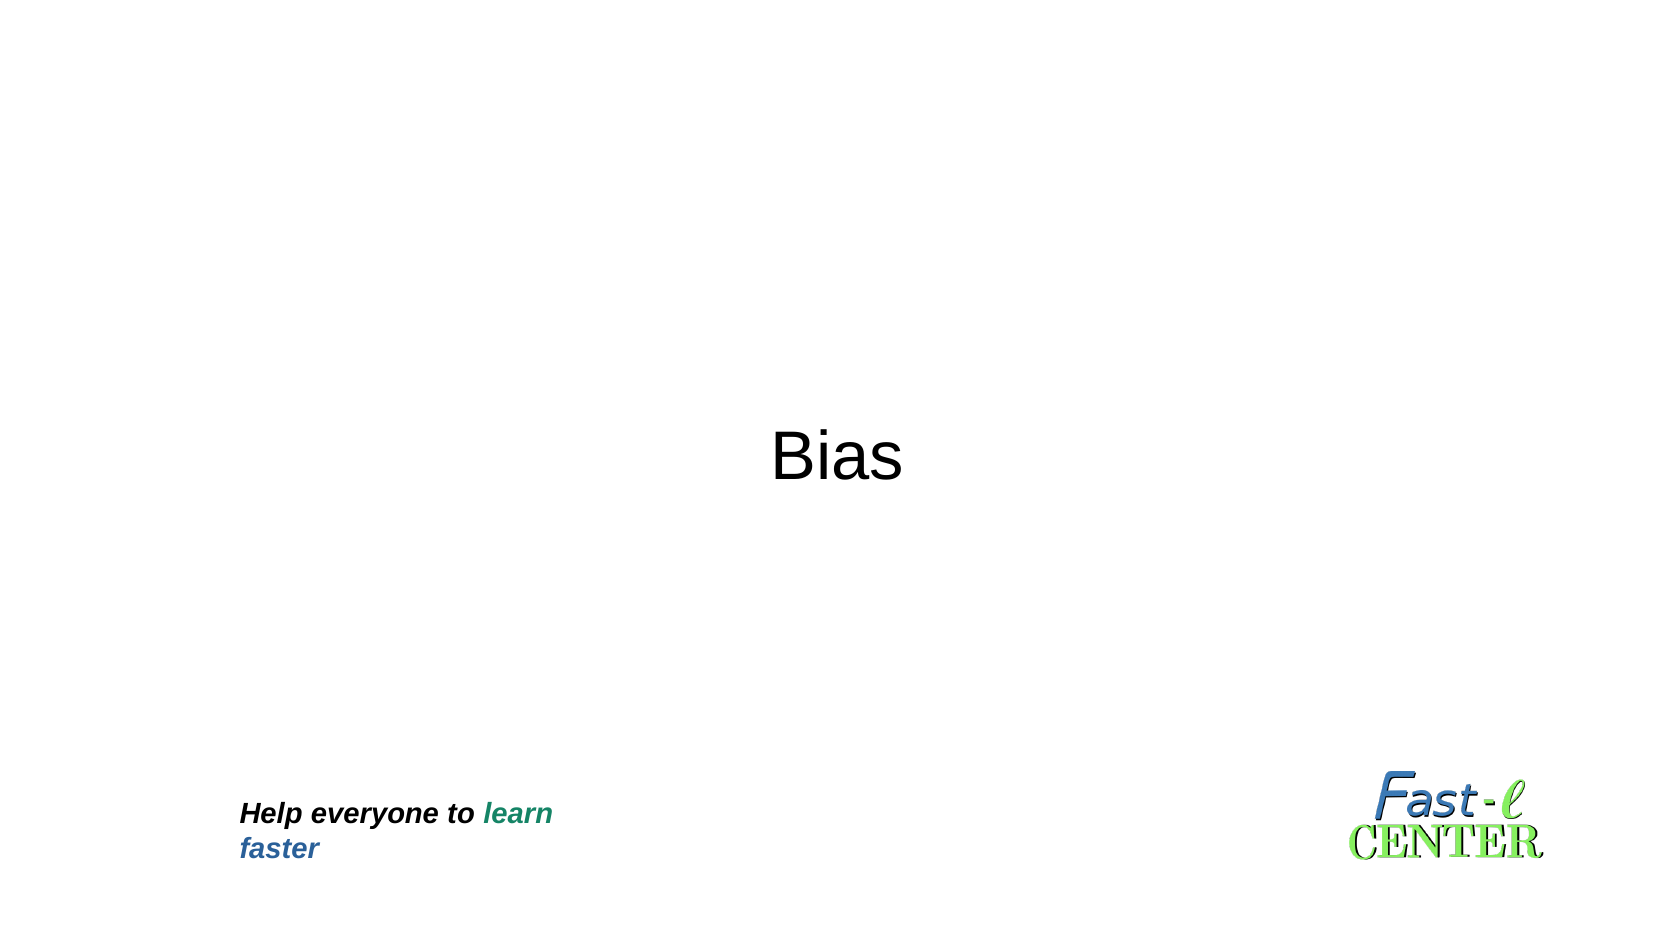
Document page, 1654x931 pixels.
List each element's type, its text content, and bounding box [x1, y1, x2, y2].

text_box Help everyone to learn faster [224, 786, 656, 835]
picture [1349, 771, 1544, 862]
text_box Bias [187, 374, 1487, 530]
